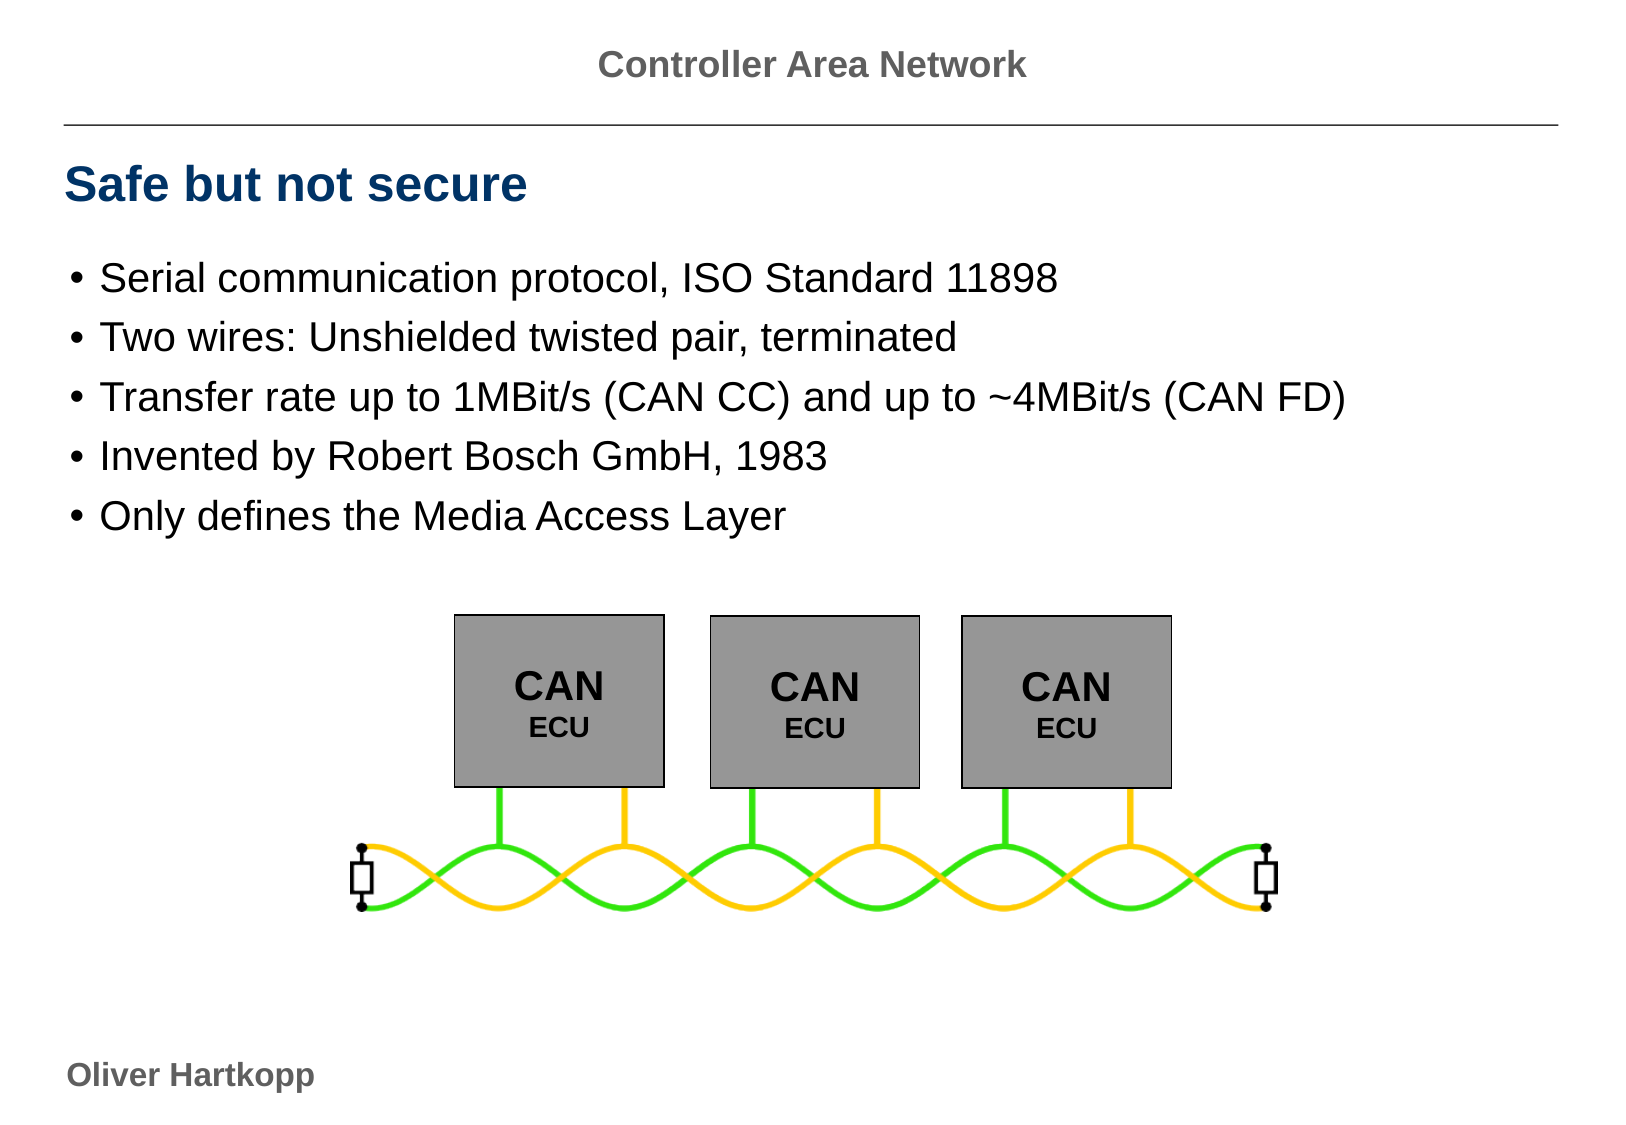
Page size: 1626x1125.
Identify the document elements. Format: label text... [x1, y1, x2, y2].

text_box Serial communication protocol, ISO Standard 11898 Two wires: Unshielded twisted pair, terminated Transfer rate up to 1MBit/s (CAN CC) and up to ~4MBit/s (CAN FD) Invented by Robert Bosch GmbH, 1983 Only defines the Media Access Layer [69, 254, 1564, 1008]
text_box CAN ECU [962, 616, 1172, 788]
picture [350, 619, 1278, 912]
text_box CAN ECU [710, 616, 920, 788]
text_box Safe but not secure [64, 151, 1558, 256]
text_box CAN ECU [454, 615, 664, 787]
